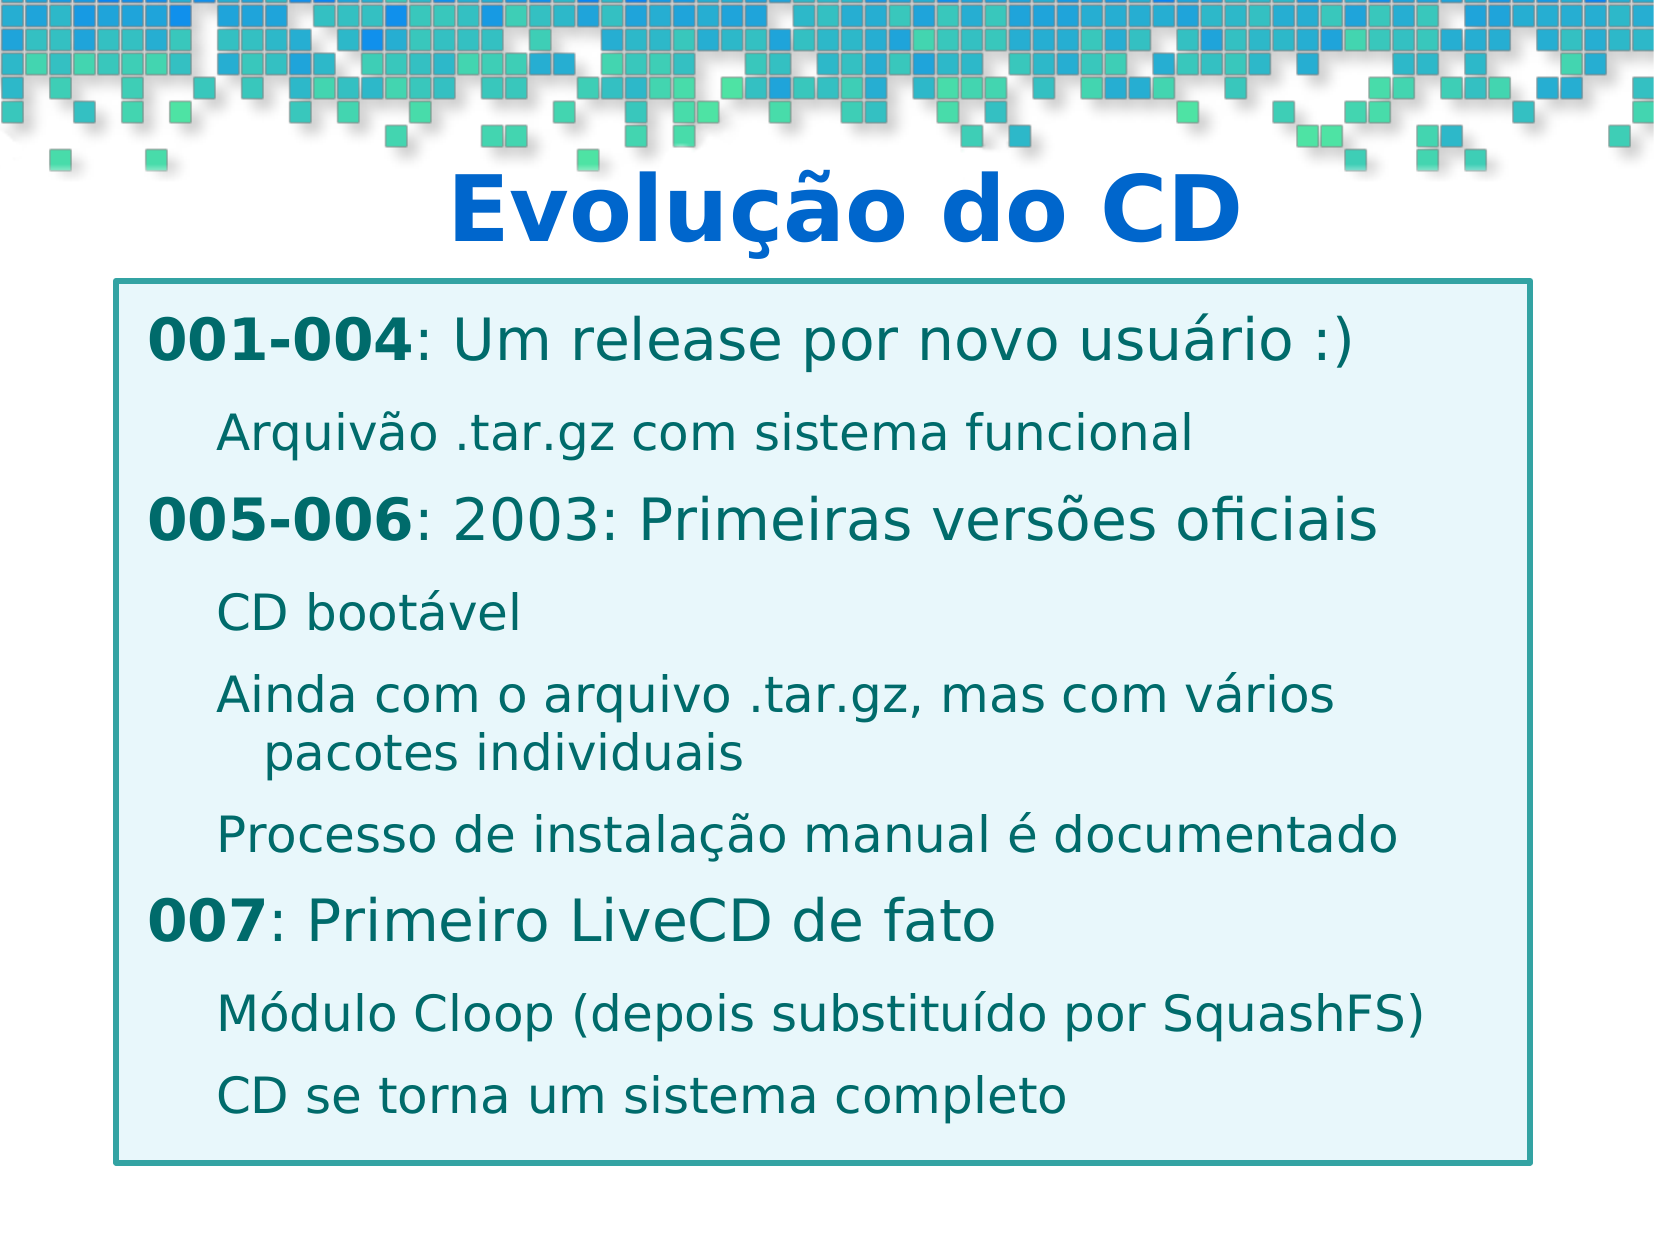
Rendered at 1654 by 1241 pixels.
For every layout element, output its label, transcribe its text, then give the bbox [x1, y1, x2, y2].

title Evolução do CD [112, 132, 1581, 287]
list 001-004: Um release por novo usuário :) Arquivão .tar.gz com sistema funcional 005-006: 2003: Primeiras versões oficiais CD bootável Ainda com o arquivo .tar.gz, mas com vários pacotes individuais Processo de instalação manual é documentado 007: Primeiro LiveCD de fato Módulo Cloop (depois substituído por SquashFS) CD se torna um sistema completo [121, 306, 1534, 1160]
picture [0, 0, 1654, 185]
